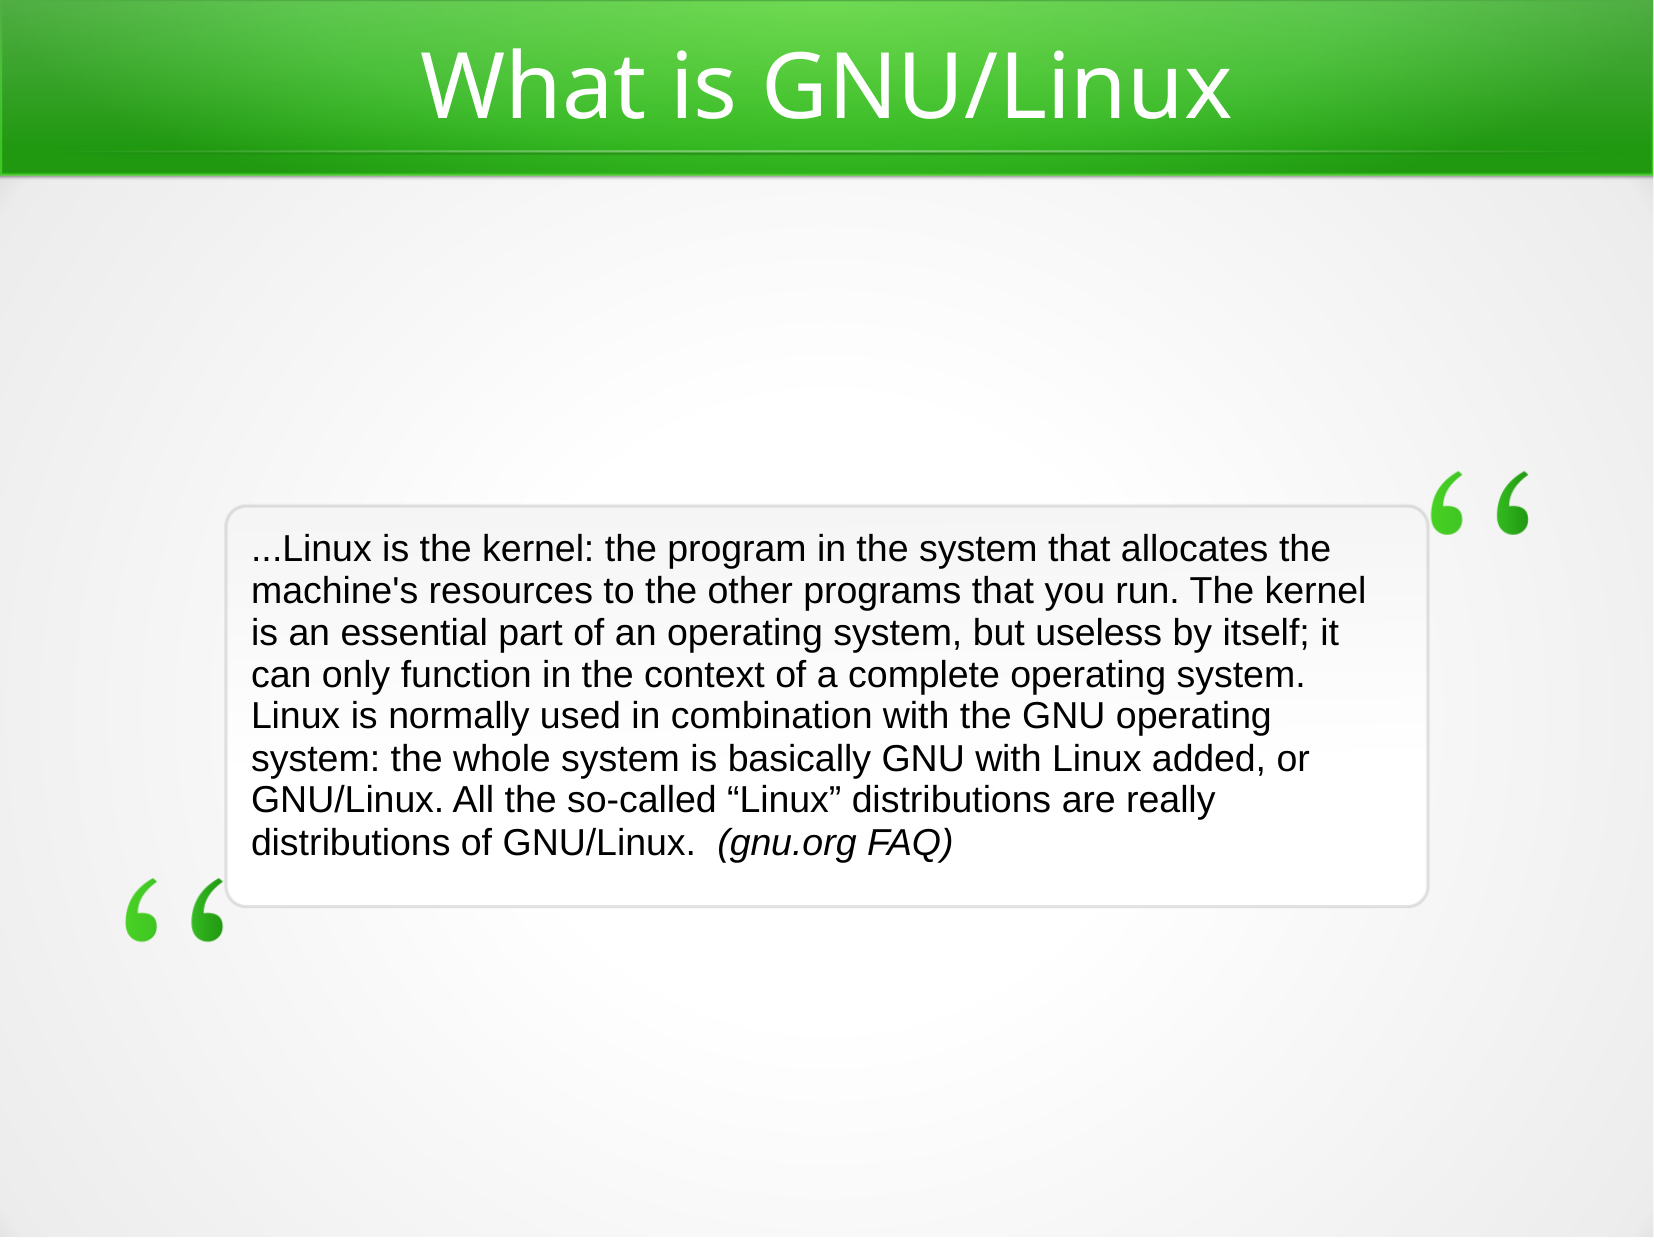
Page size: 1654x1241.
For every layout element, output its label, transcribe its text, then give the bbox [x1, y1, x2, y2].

text_box ...Linux is the kernel: the program in the system that allocates the machine's resources to the other programs that you run. The kernel is an essential part of an operating system, but useless by itself; it can only function in the context of a complete operating system. Linux is normally used in combination with the GNU operating system: the whole system is basically GNU with Linux added, or GNU/Linux. All the so-called “Linux” distributions are really distributions of GNU/Linux. (gnu.org FAQ) [236, 519, 1406, 895]
title What is GNU/Linux [82, 11, 1571, 154]
text_box [362, 632, 392, 703]
picture [0, 0, 1654, 1237]
